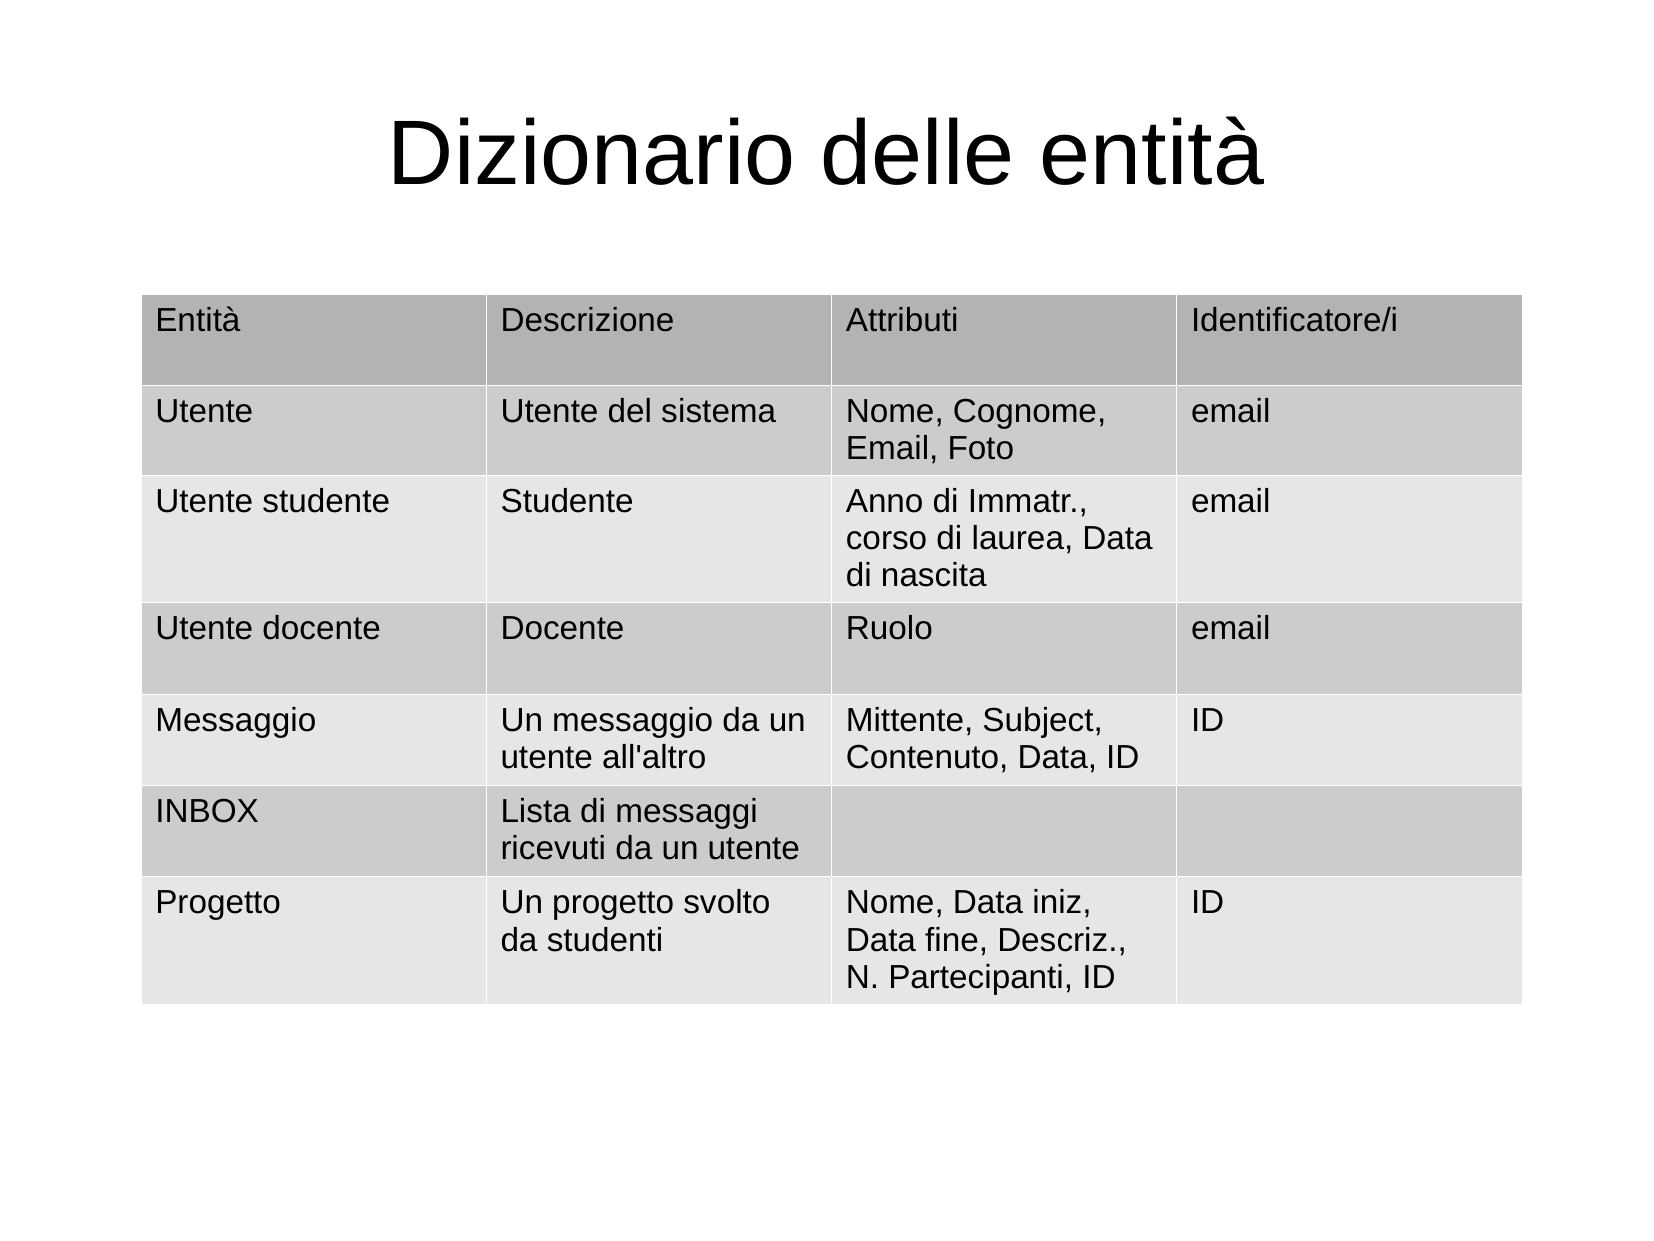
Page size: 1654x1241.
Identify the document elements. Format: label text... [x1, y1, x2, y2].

table_cell email [1177, 603, 1522, 694]
table_header Attributi [832, 295, 1176, 385]
table_cell Lista di messaggi ricevuti da un utente [487, 786, 831, 876]
table_cell Utente studente [142, 476, 486, 602]
table_header Entità [142, 295, 486, 385]
table_header Descrizione [487, 295, 831, 385]
table_cell Nome, Data iniz, Data fine, Descriz., N. Partecipanti, ID [832, 877, 1176, 1004]
table_cell Nome, Cognome, Email, Foto [832, 386, 1176, 475]
table_cell INBOX [142, 786, 486, 876]
table_cell Docente [487, 603, 831, 694]
table_cell Messaggio [142, 695, 486, 785]
table_cell Un progetto svolto da studenti [487, 877, 831, 1004]
table_cell Anno di Immatr., corso di laurea, Data di nascita [832, 476, 1176, 602]
table_cell email [1177, 476, 1522, 602]
table_cell Studente [487, 476, 831, 602]
table_cell Ruolo [832, 603, 1176, 694]
table_cell ID [1177, 877, 1522, 1004]
table_cell Utente [142, 386, 486, 475]
table_cell Utente docente [142, 603, 486, 694]
table_cell email [1177, 386, 1522, 475]
table_cell Progetto [142, 877, 486, 1004]
table_cell Mittente, Subject, Contenuto, Data, ID [832, 695, 1176, 785]
table_header Identificatore/i [1177, 295, 1522, 385]
table_cell [832, 786, 1176, 876]
title Dizionario delle entità [82, 49, 1571, 257]
table_cell Utente del sistema [487, 386, 831, 475]
table_cell ID [1177, 695, 1522, 785]
table_cell Un messaggio da un utente all'altro [487, 695, 831, 785]
table_cell [1177, 786, 1522, 876]
